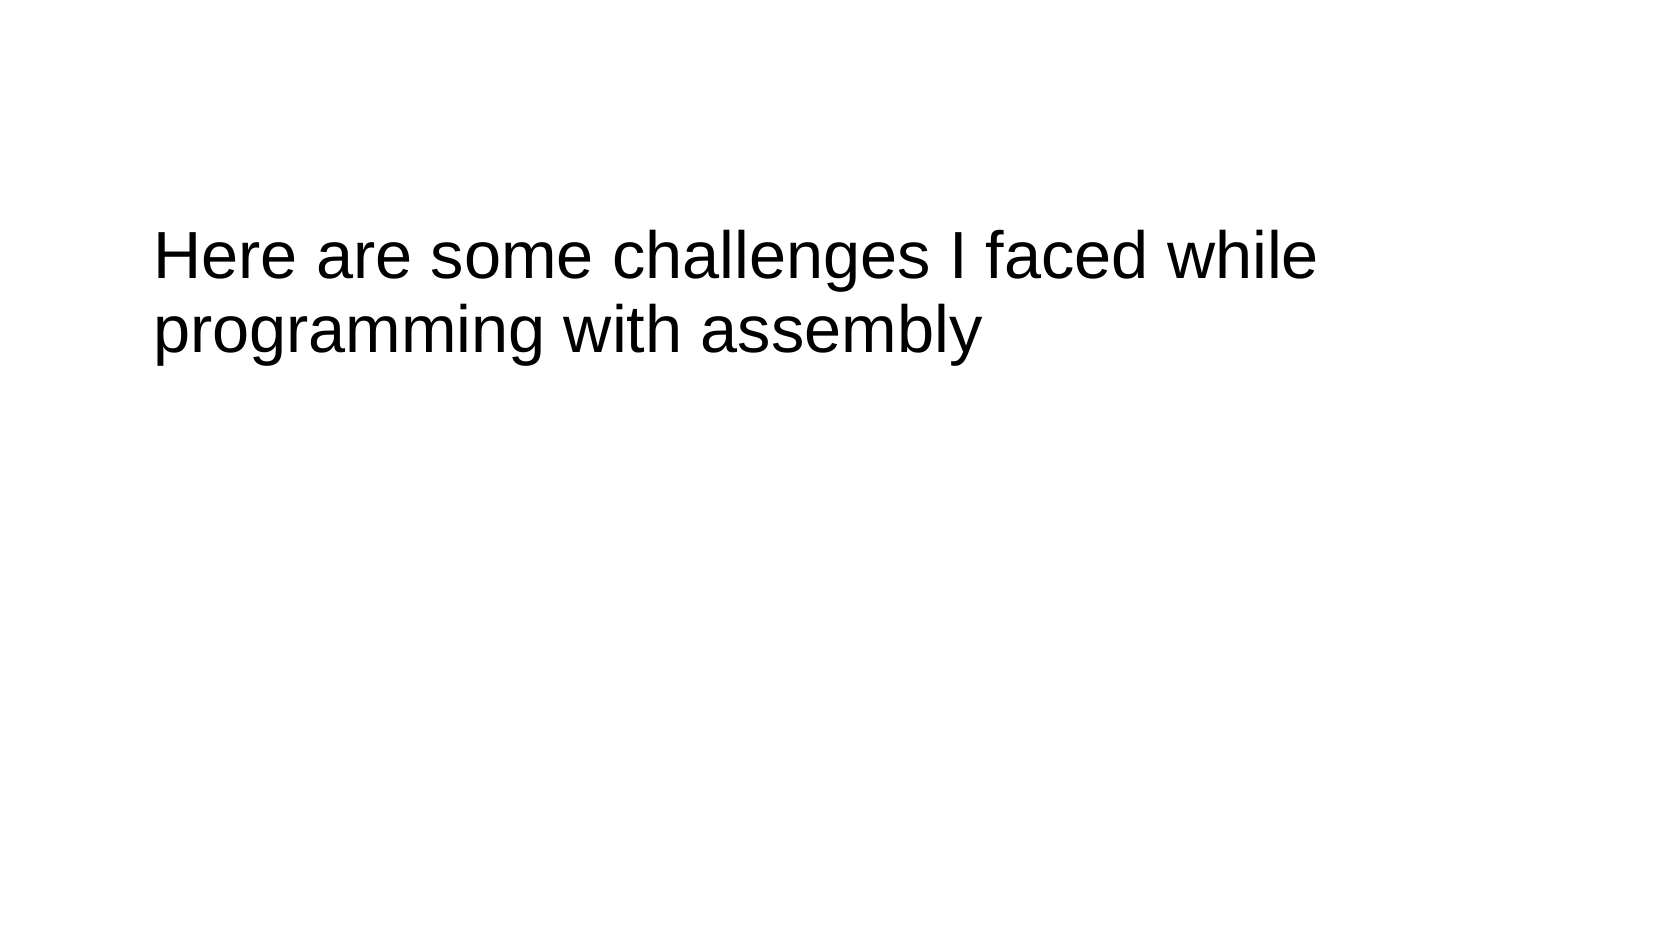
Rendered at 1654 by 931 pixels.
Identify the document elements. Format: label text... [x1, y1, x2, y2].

list Here are some challenges I faced while programming with assembly [82, 217, 1571, 758]
